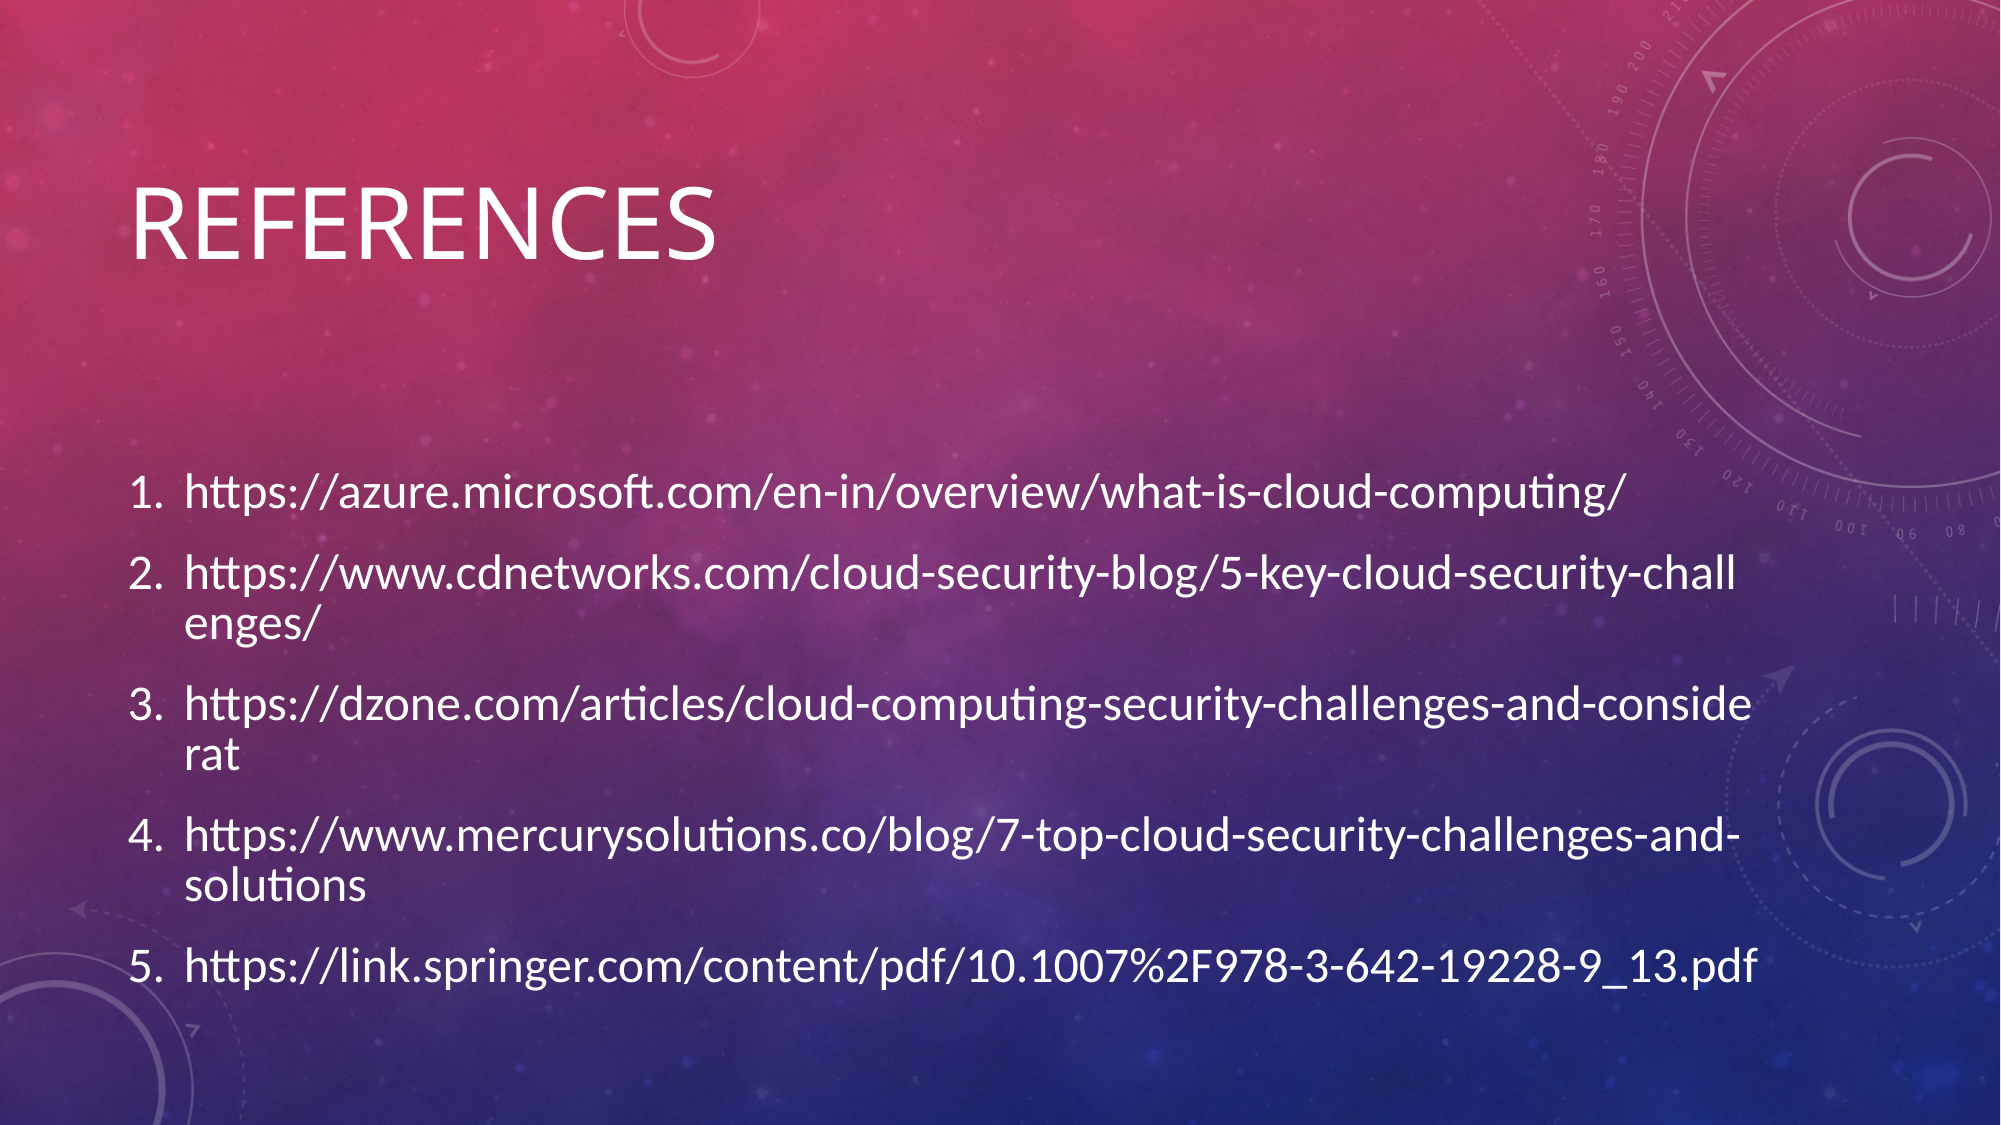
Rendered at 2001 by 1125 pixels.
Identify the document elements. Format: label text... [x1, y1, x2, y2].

list https://azure.microsoft.com/en-in/overview/what-is-cloud-computing/ https://www.cdnetworks.com/cloud-security-blog/5-key-cloud-security-challenges/ https://dzone.com/articles/cloud-computing-security-challenges-and-considerat https://www.mercurysolutions.co/blog/7-top-cloud-security-challenges-and-solutions https://link.springer.com/content/pdf/10.1007%2F978-3-642-19228-9_13.pdf [112, 351, 1775, 950]
title References [112, 99, 1775, 339]
